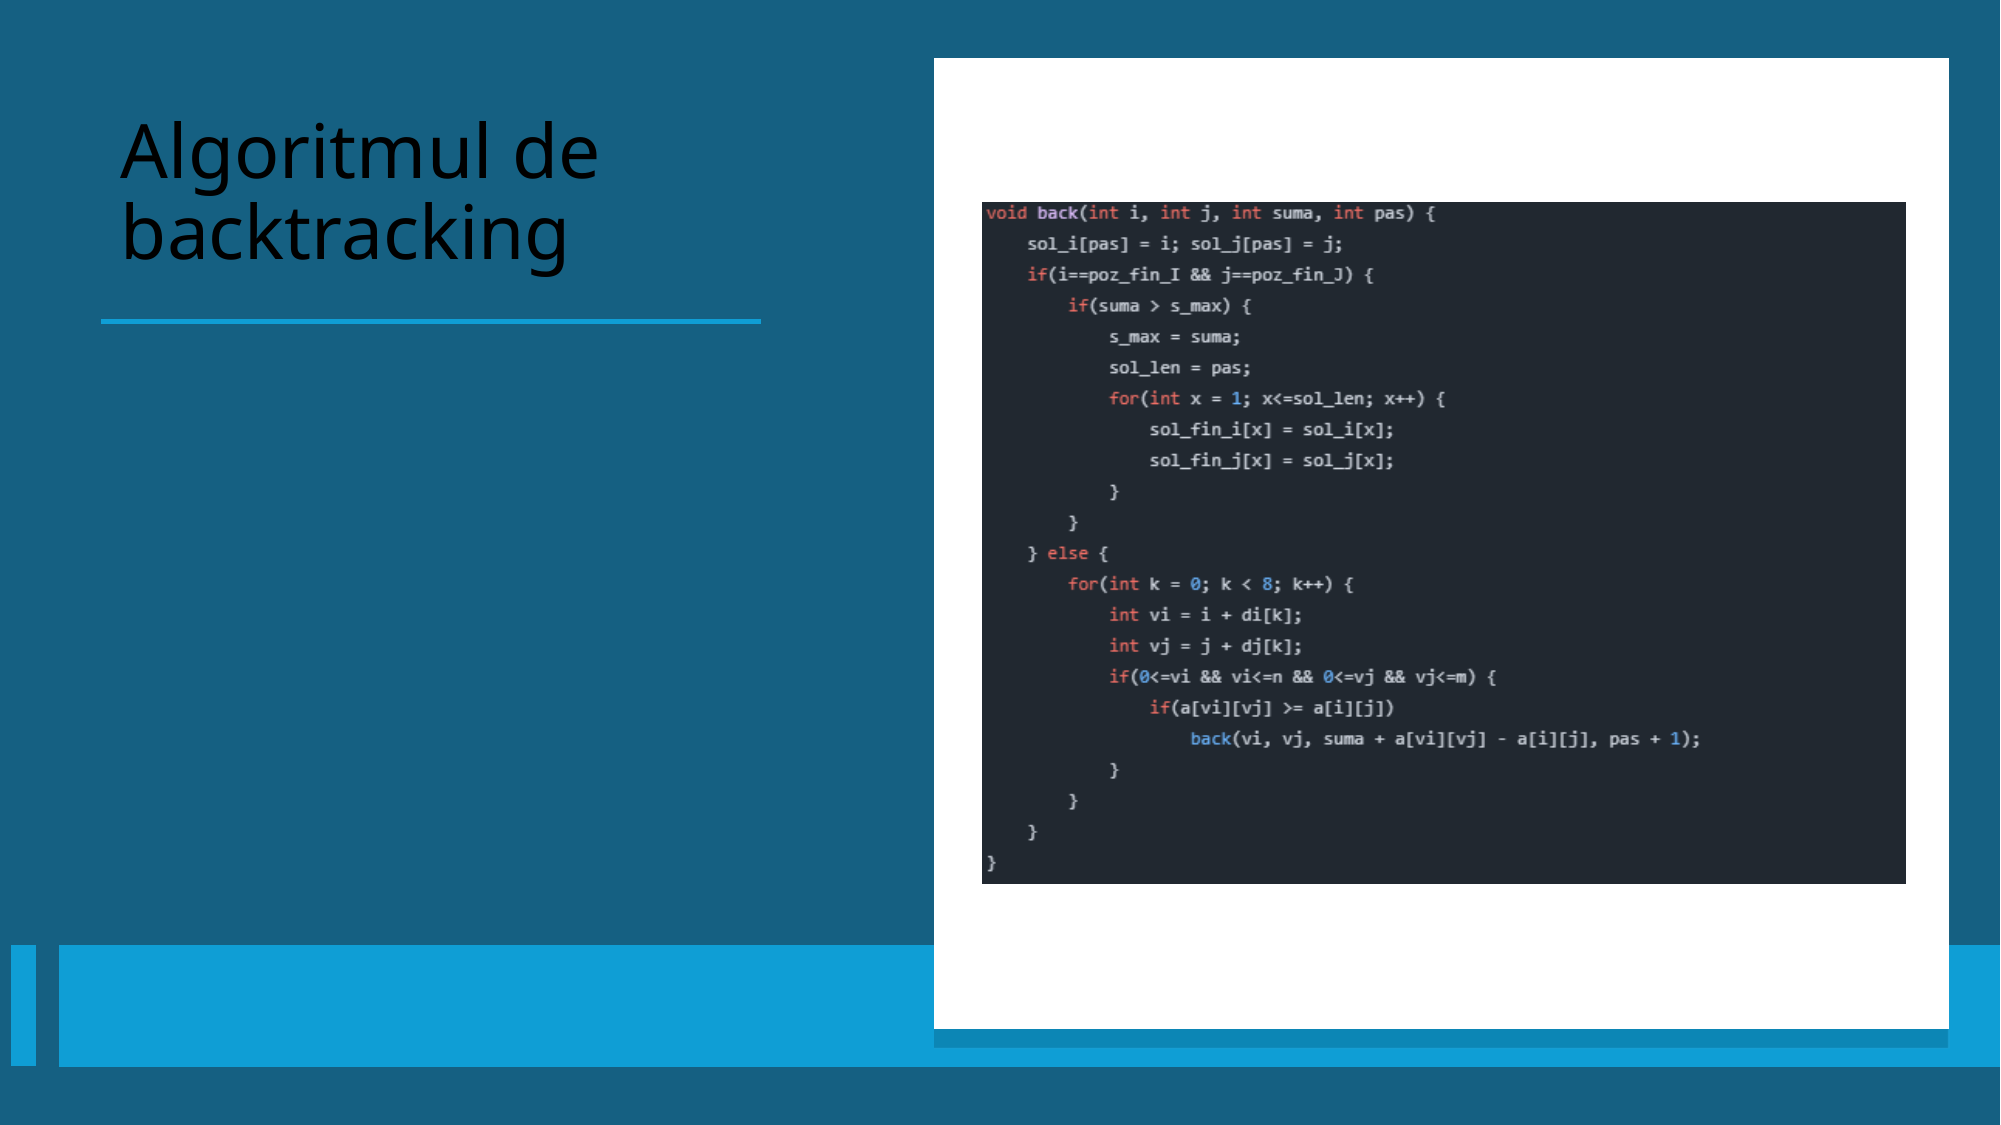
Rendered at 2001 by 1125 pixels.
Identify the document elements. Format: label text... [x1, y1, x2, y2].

text_box [0, 0, 2000, 1125]
picture [982, 202, 1906, 884]
title Algoritmul de backtracking [105, 86, 809, 284]
